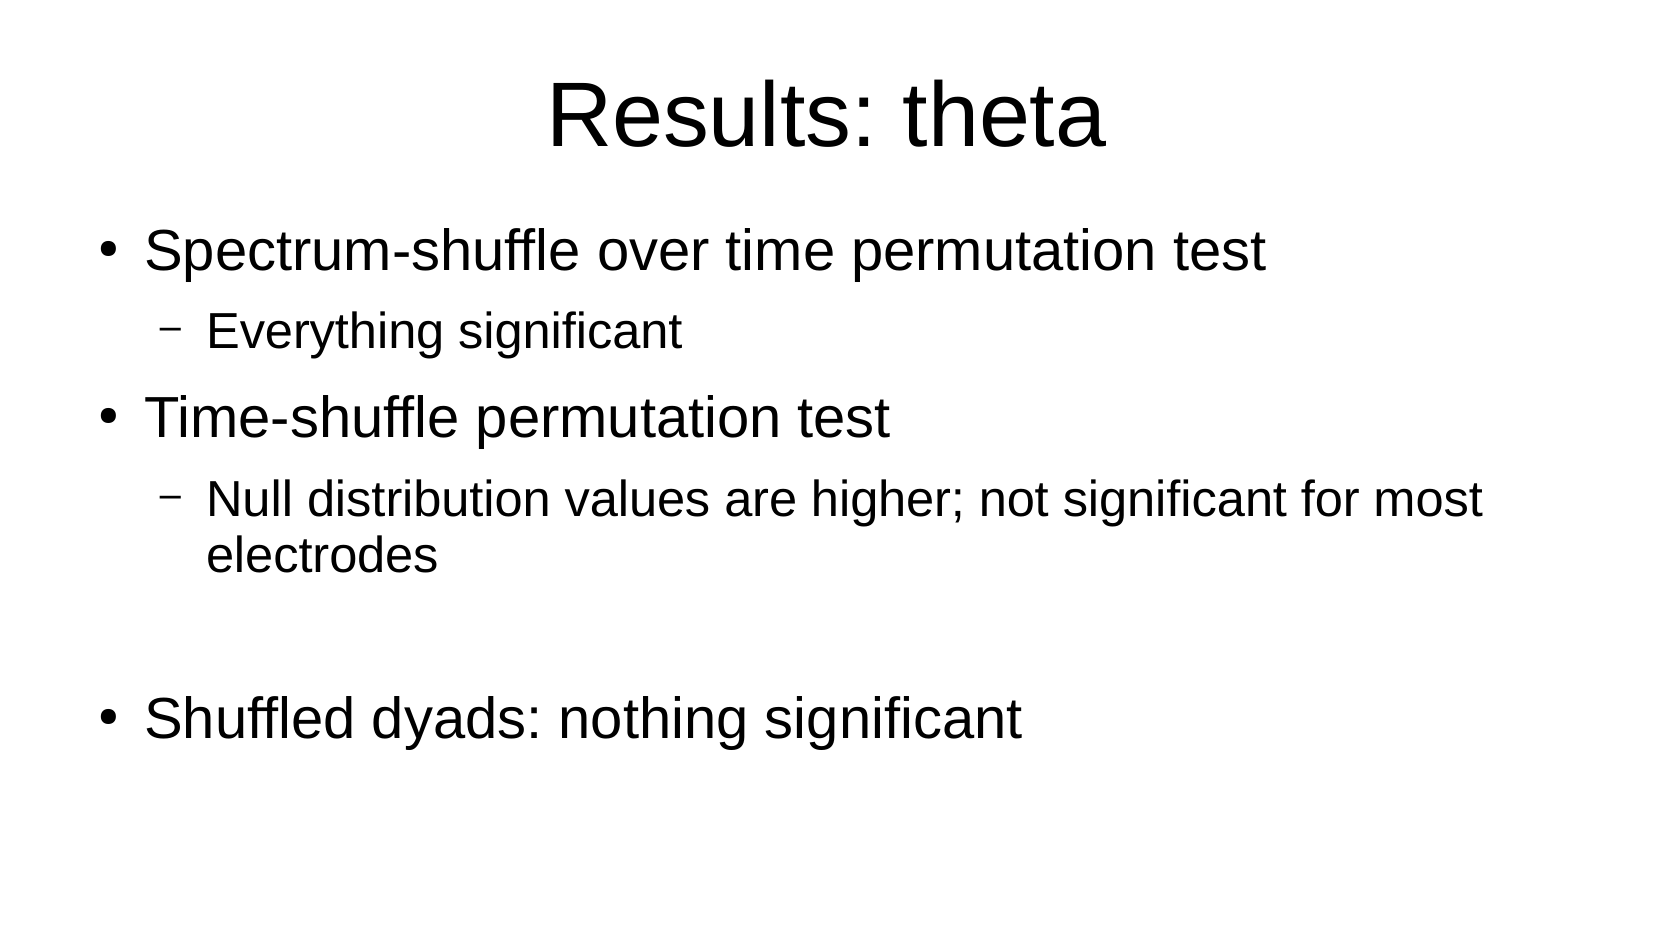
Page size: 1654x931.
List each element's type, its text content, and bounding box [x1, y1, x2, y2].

list Spectrum-shuffle over time permutation test Everything significant Time-shuffle permutation test Null distribution values are higher; not significant for most electrodes Shuffled dyads: nothing significant [82, 217, 1571, 758]
title Results: theta [82, 37, 1571, 193]
